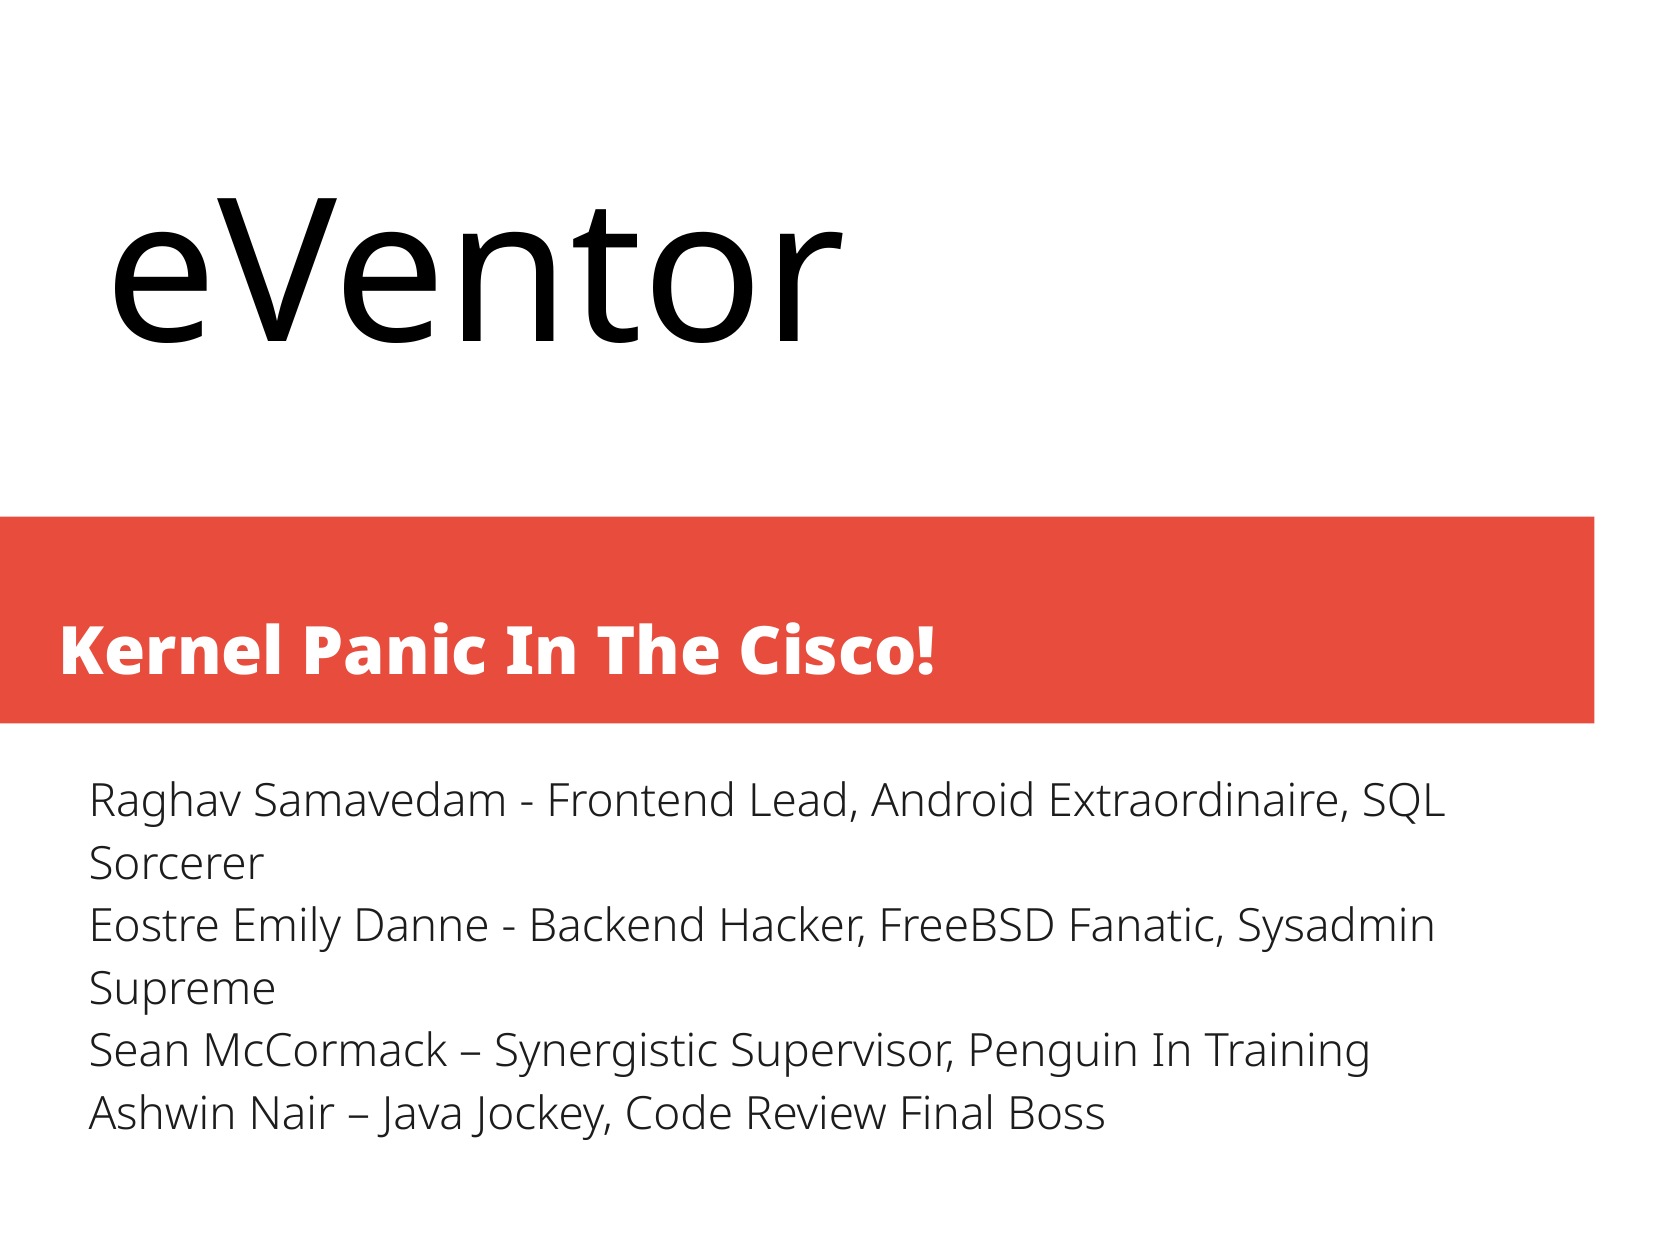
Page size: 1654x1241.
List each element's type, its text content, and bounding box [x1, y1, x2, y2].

text_box eVentor [90, 120, 1654, 556]
title Kernel Panic In The Cisco! [59, 546, 1595, 694]
subtitle Raghav Samavedam - Frontend Lead, Android Extraordinaire, SQL Sorcerer Eostre Emily Danne - Backend Hacker, FreeBSD Fanatic, Sysadmin Supreme Sean McCormack – Synergistic Supervisor, Penguin In Training Ashwin Nair – Java Jockey, Code Review Final Boss [88, 767, 1595, 1182]
